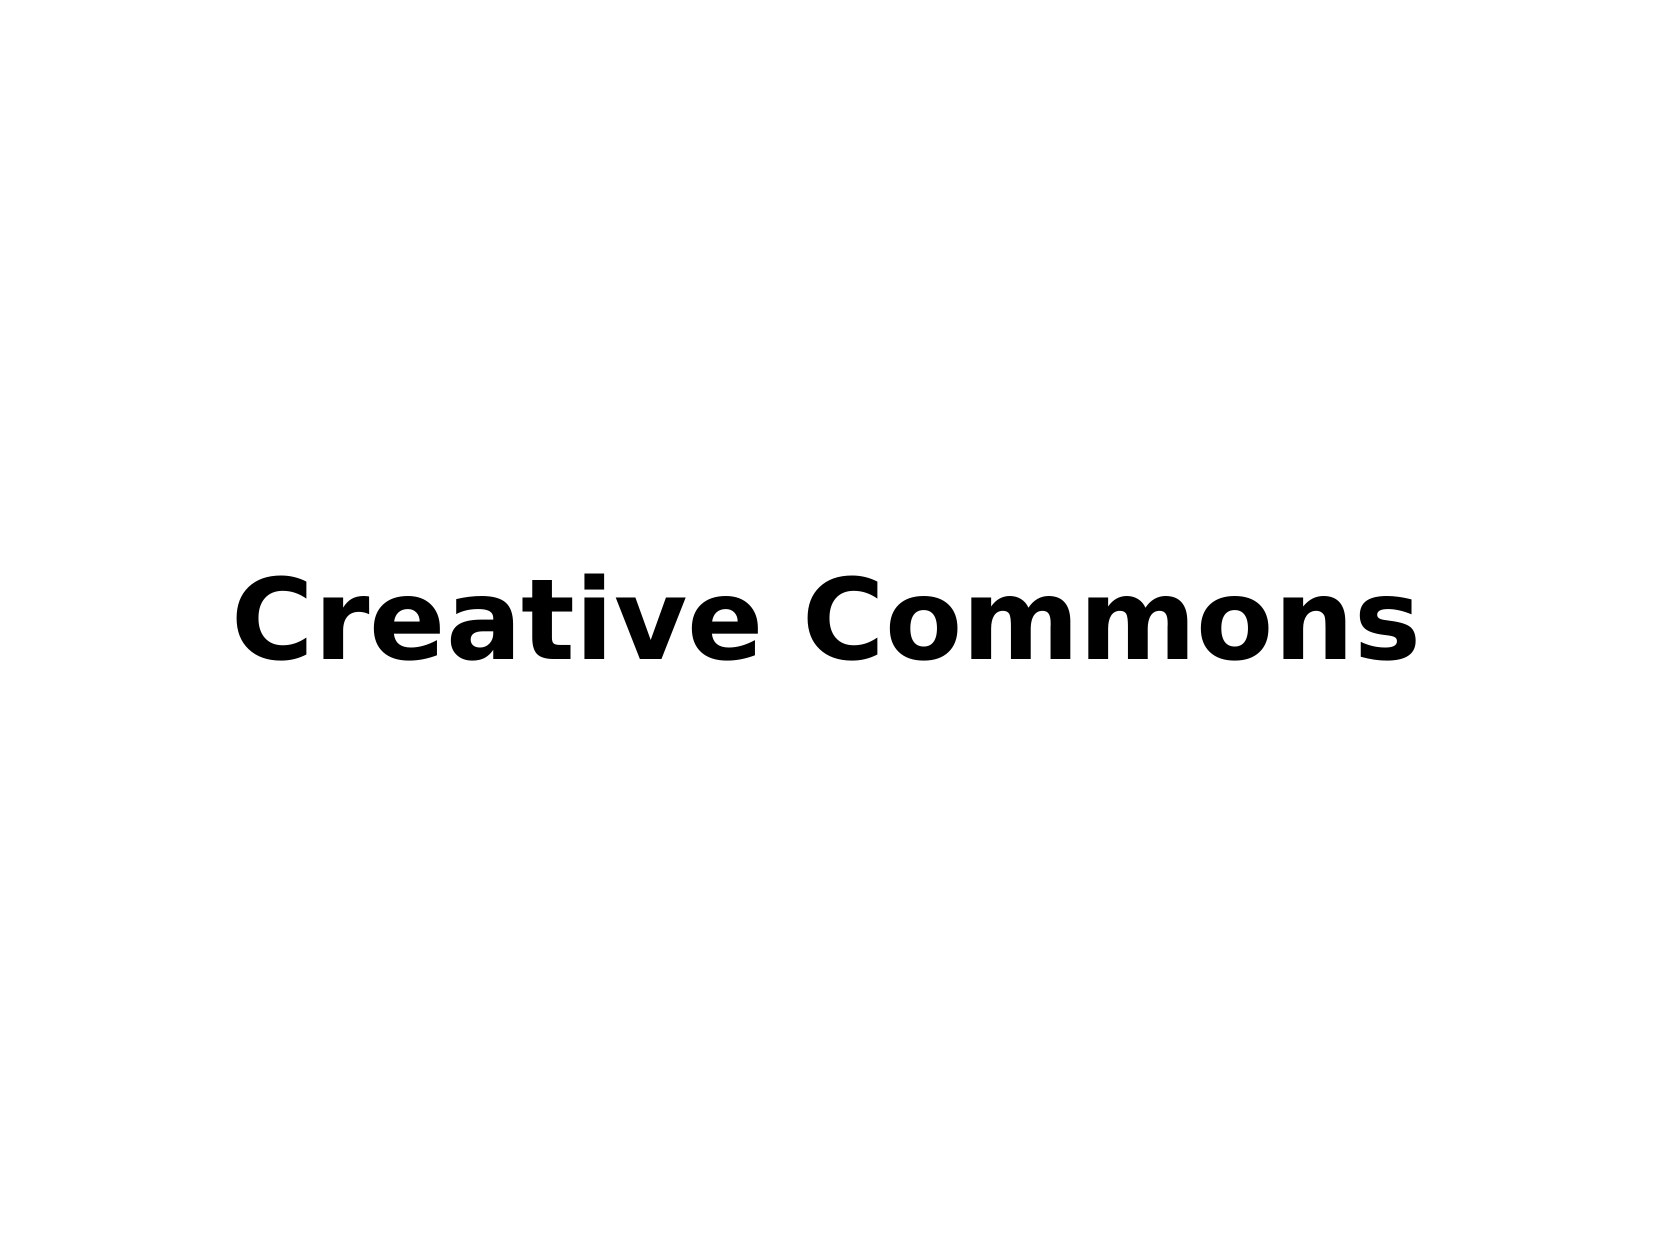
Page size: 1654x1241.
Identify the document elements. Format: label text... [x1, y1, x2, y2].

subtitle Creative Commons [0, 0, 1654, 1241]
